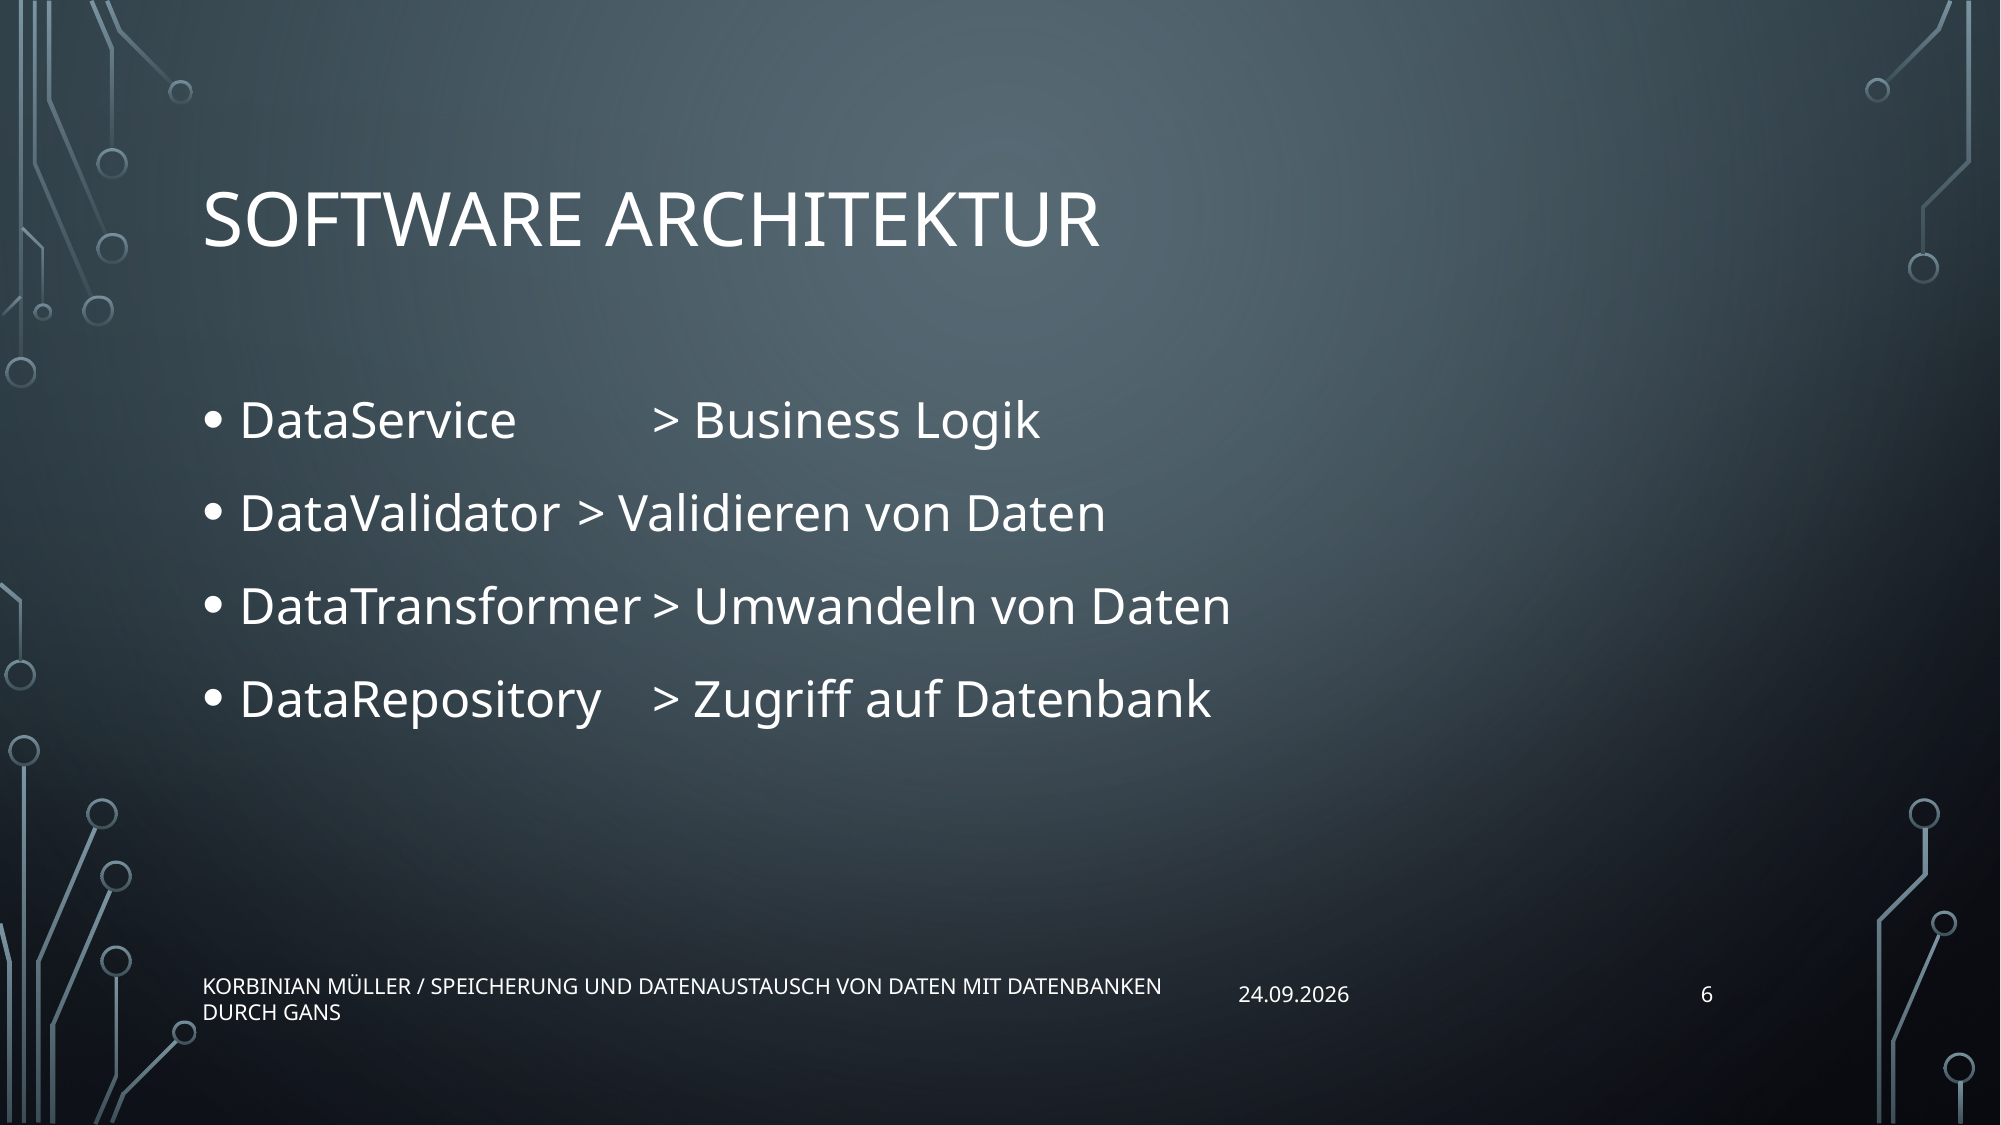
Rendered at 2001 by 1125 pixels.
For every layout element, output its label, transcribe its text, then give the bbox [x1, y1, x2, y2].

text_box 3 [1685, 965, 1813, 1025]
text_box 14.02.2025 [1223, 965, 1674, 1025]
list DataService > Business Logik DataValidator > Validieren von Daten DataTransformer > Umwandeln von Daten DataRepository > Zugriff auf Datenbank [187, 369, 1813, 951]
text_box Korbinian Müller / Speicherung und Datenaustausch von Daten mit Datenbanken durch GANs [187, 965, 1211, 1025]
title Software Architektur [187, 101, 1813, 344]
